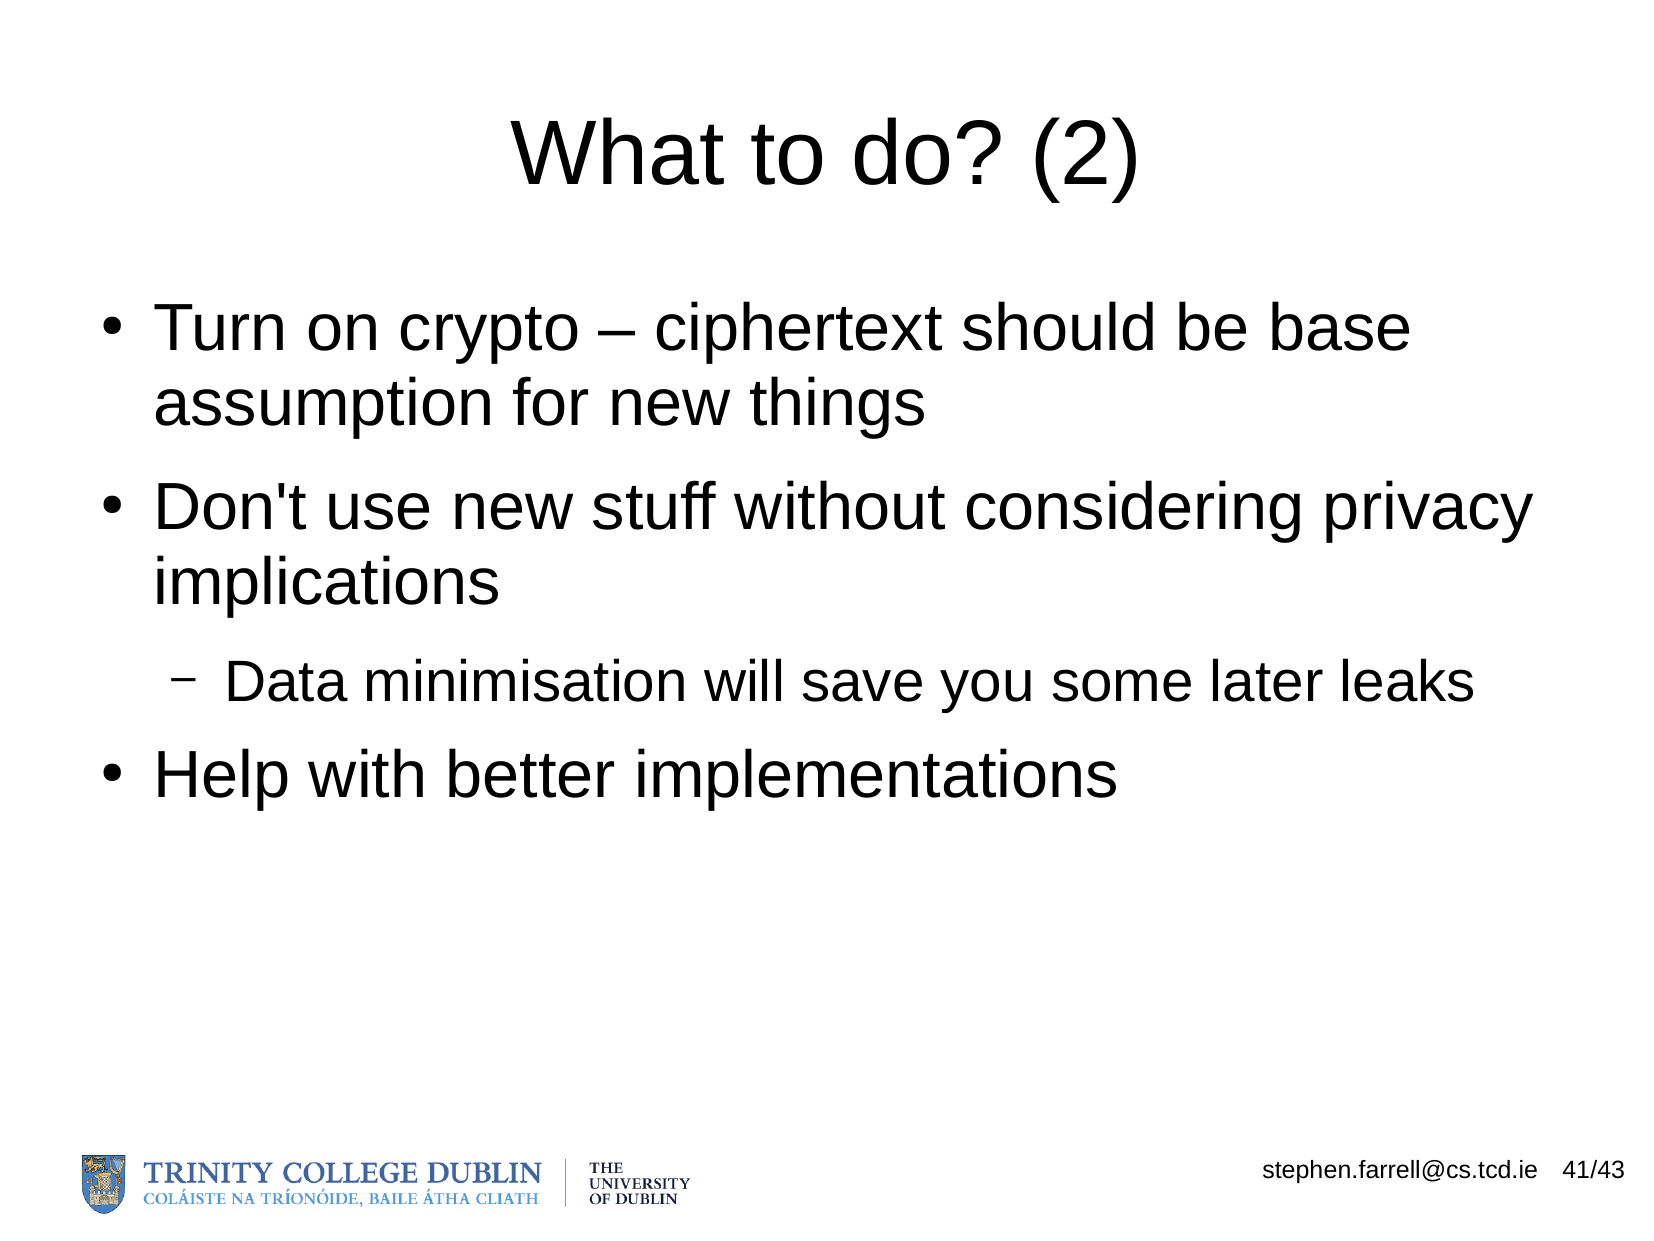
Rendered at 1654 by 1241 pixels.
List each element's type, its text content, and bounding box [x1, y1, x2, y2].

title What to do? (2) [82, 49, 1571, 257]
list Turn on crypto – ciphertext should be base assumption for new things Don't use new stuff without considering privacy implications Data minimisation will save you some later leaks Help with better implementations [82, 290, 1571, 1010]
picture [82, 1155, 694, 1214]
